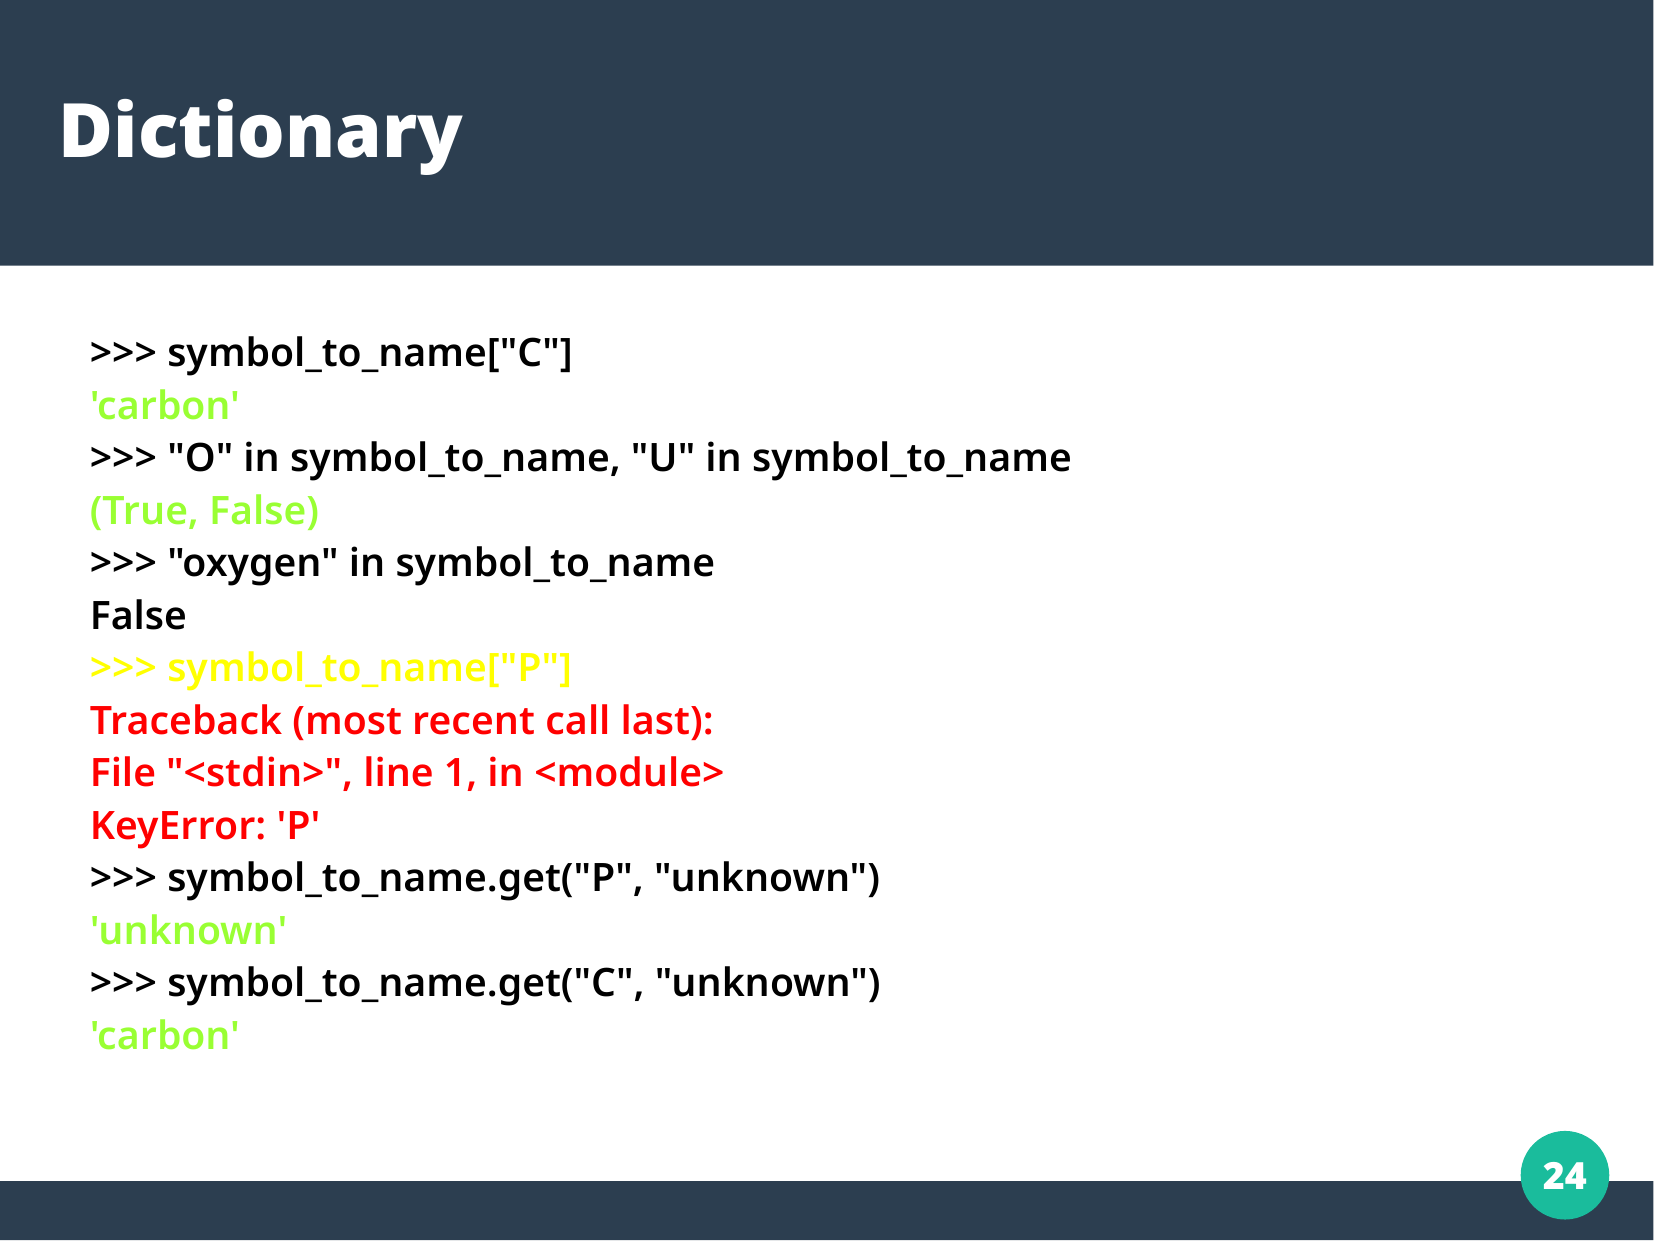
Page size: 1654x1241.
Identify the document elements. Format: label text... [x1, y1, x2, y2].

list >>> symbol_to_name["C"] 'carbon' >>> "O" in symbol_to_name, "U" in symbol_to_name (True, False) >>> "oxygen" in symbol_to_name False >>> symbol_to_name["P"] Traceback (most recent call last): File "<stdin>", line 1, in <module> KeyError: 'P' >>> symbol_to_name.get("P", "unknown") 'unknown' >>> symbol_to_name.get("C", "unknown") 'carbon' [75, 324, 1426, 1069]
title Dictionary [59, 49, 1595, 207]
